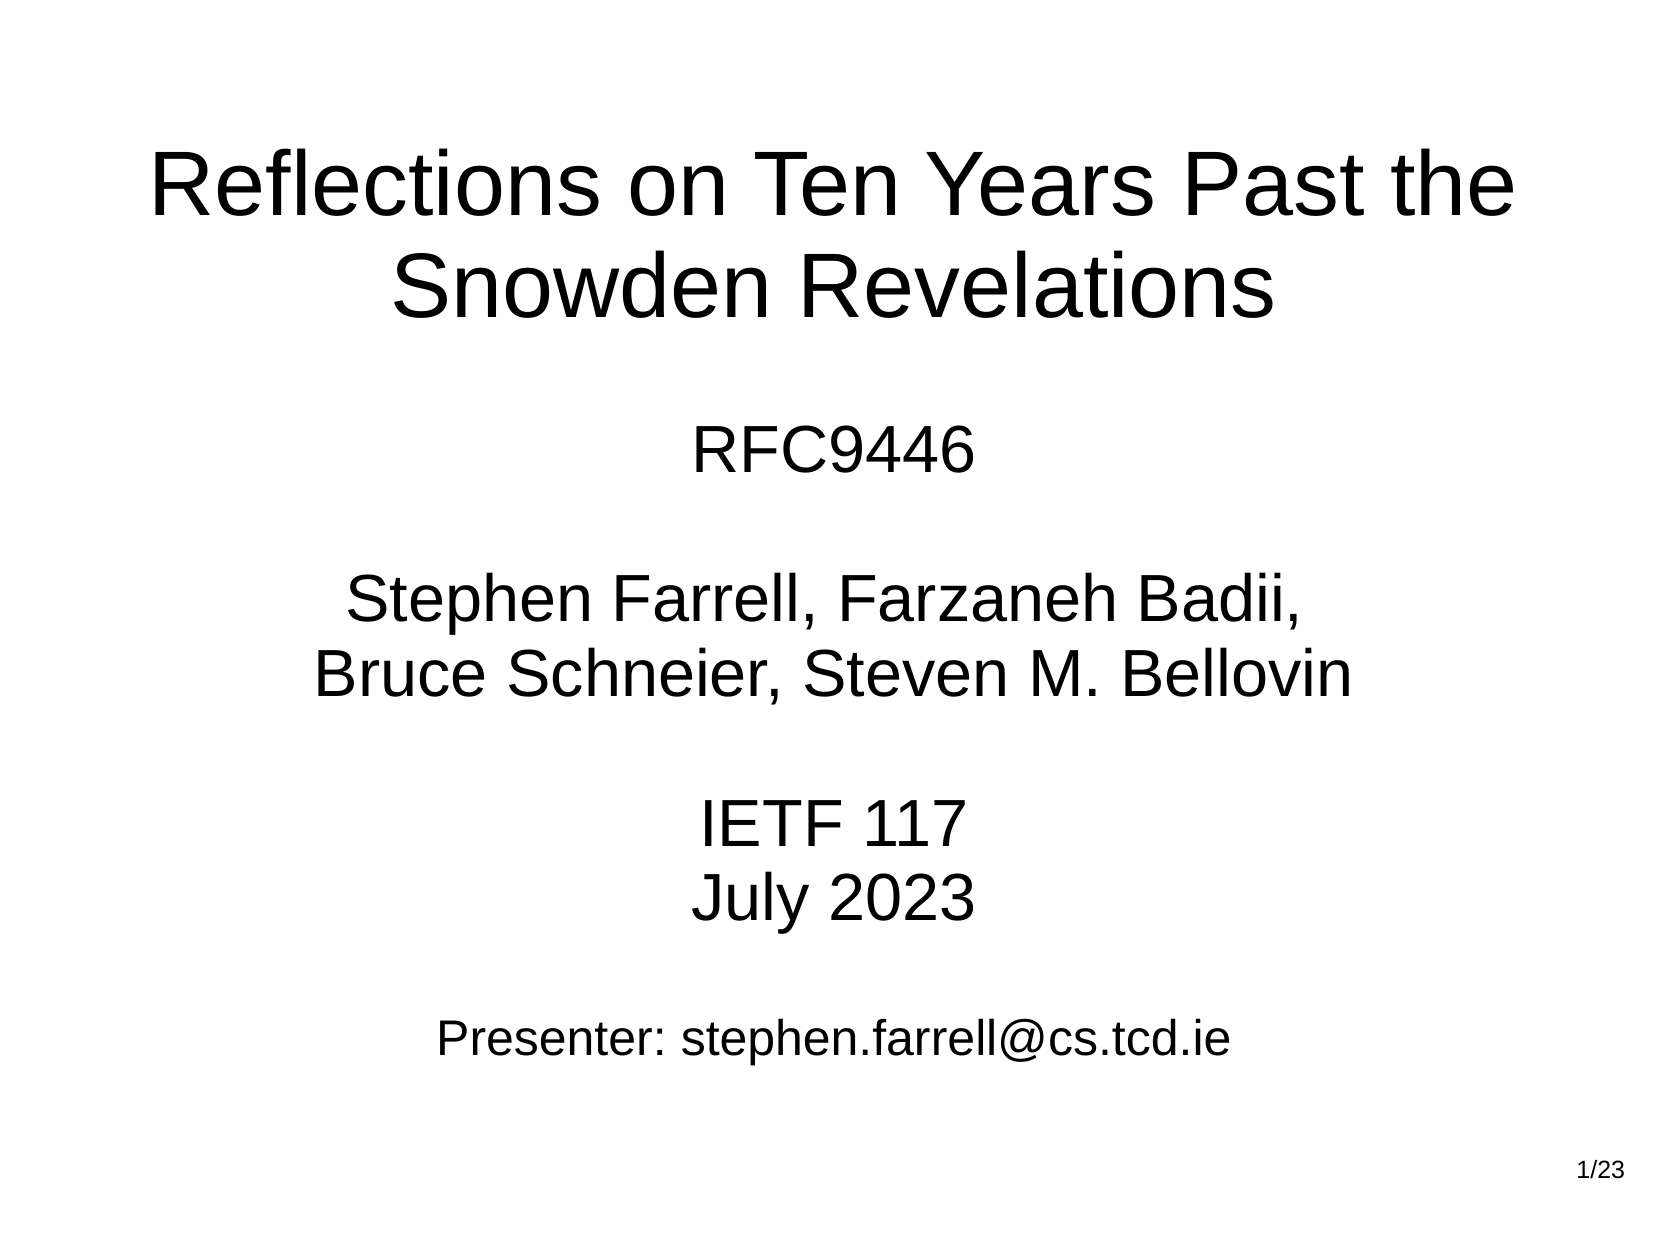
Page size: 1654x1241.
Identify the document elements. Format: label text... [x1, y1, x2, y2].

text_box Reflections on Ten Years Past the Snowden Revelations RFC9446 Stephen Farrell, Farzaneh Badii, Bruce Schneier, Steven M. Bellovin IETF 117 July 2023 Presenter: stephen.farrell@cs.tcd.ie [90, 131, 1579, 1066]
